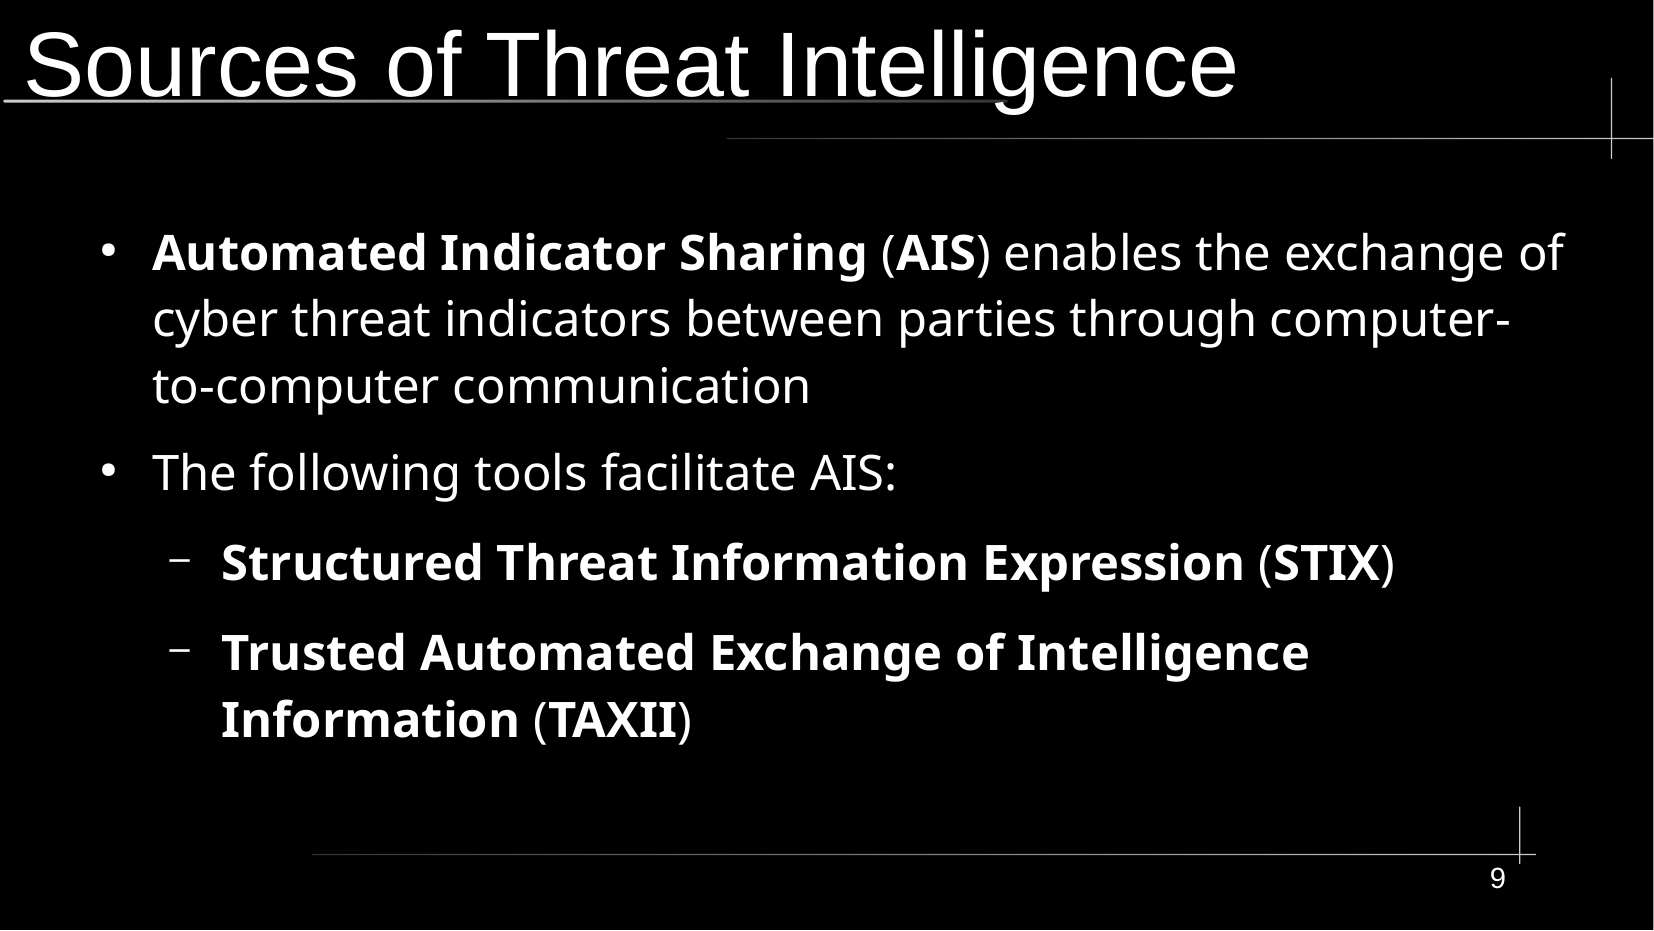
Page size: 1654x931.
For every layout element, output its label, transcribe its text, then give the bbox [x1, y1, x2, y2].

list Automated Indicator Sharing (AIS) enables the exchange of cyber threat indicators between parties through computer-to-computer communication The following tools facilitate AIS: Structured Threat Information Expression (STIX) Trusted Automated Exchange of Intelligence Information (TAXII) [82, 217, 1571, 758]
title Sources of Threat Intelligence [23, 11, 1589, 119]
